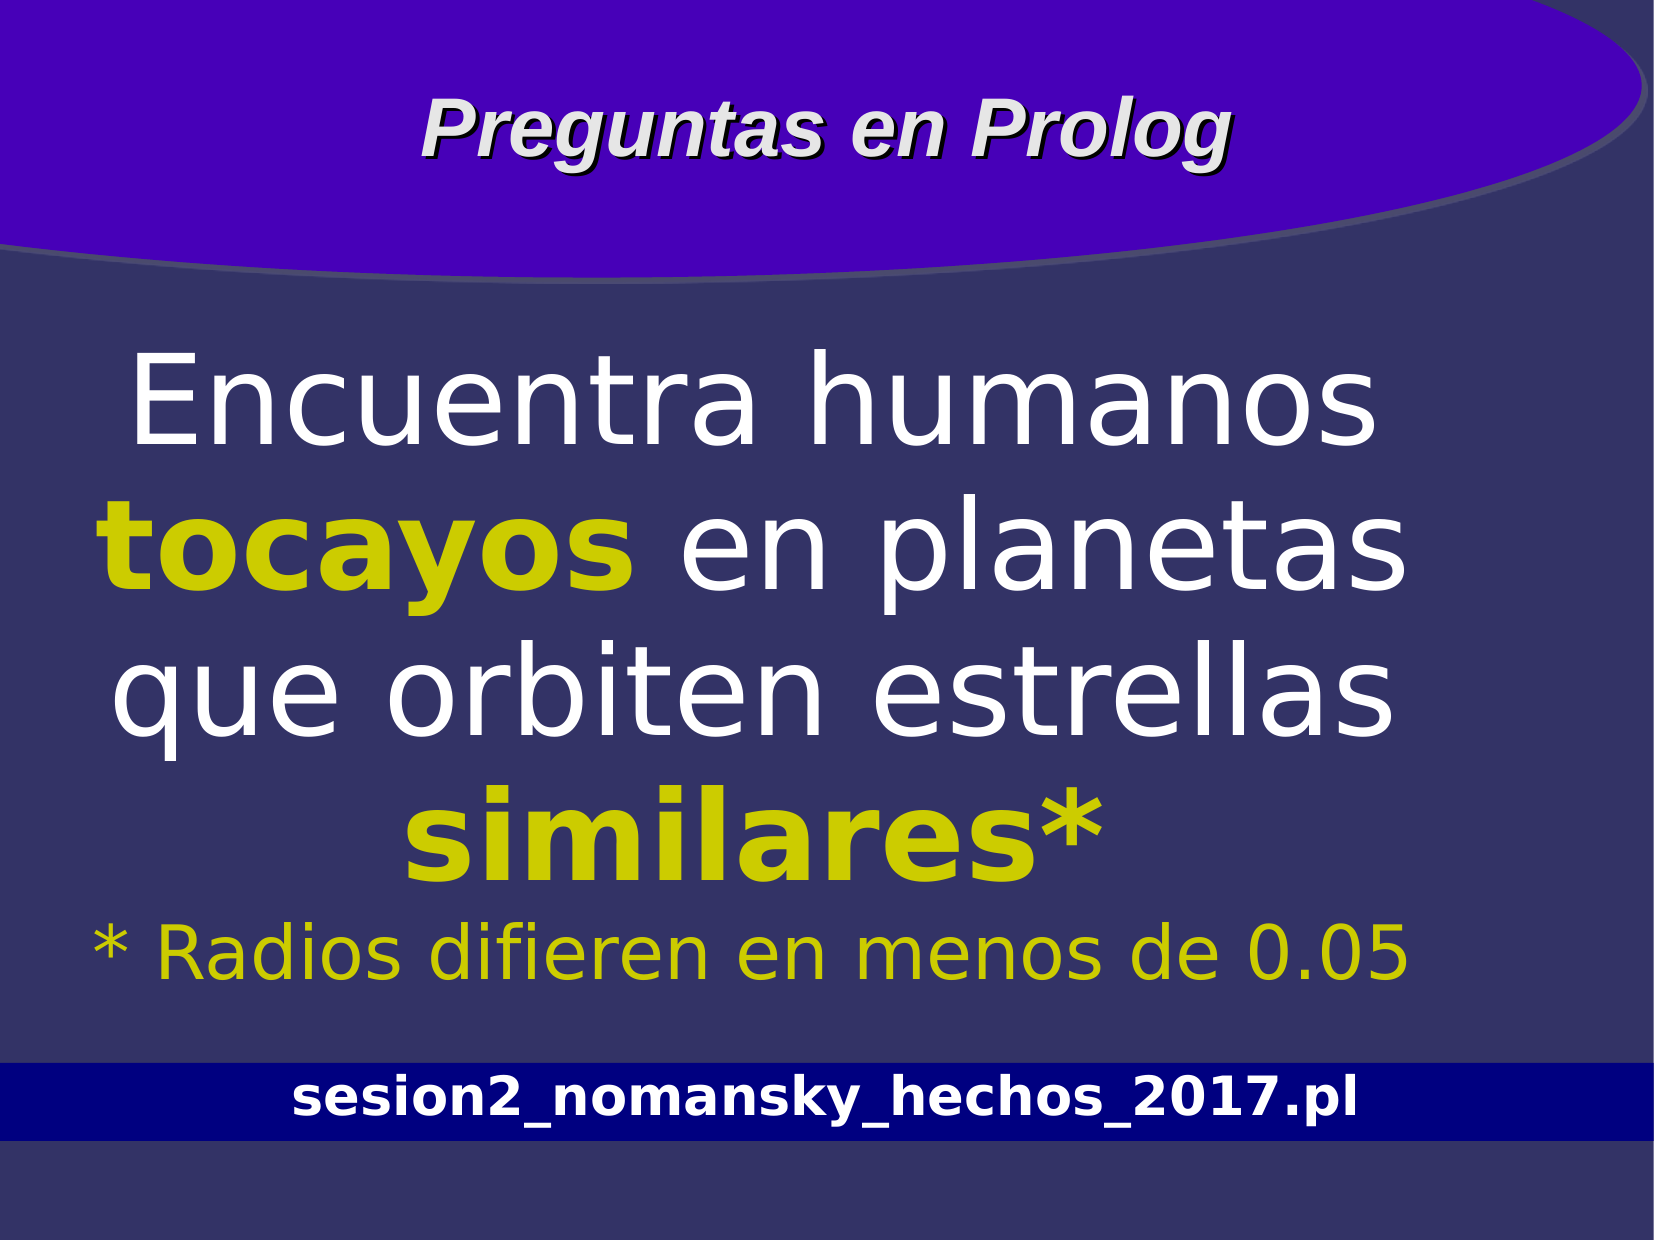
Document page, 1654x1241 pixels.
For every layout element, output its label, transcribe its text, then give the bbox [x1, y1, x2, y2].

text_box sesion2_nomansky_hechos_2017.pl [0, 1062, 1654, 1141]
text_box Encuentra humanos tocayos en planetas que orbiten estrellas similares* * Radios difieren en menos de 0.05 [78, 292, 1595, 1034]
title Preguntas en Prolog [121, 19, 1534, 227]
